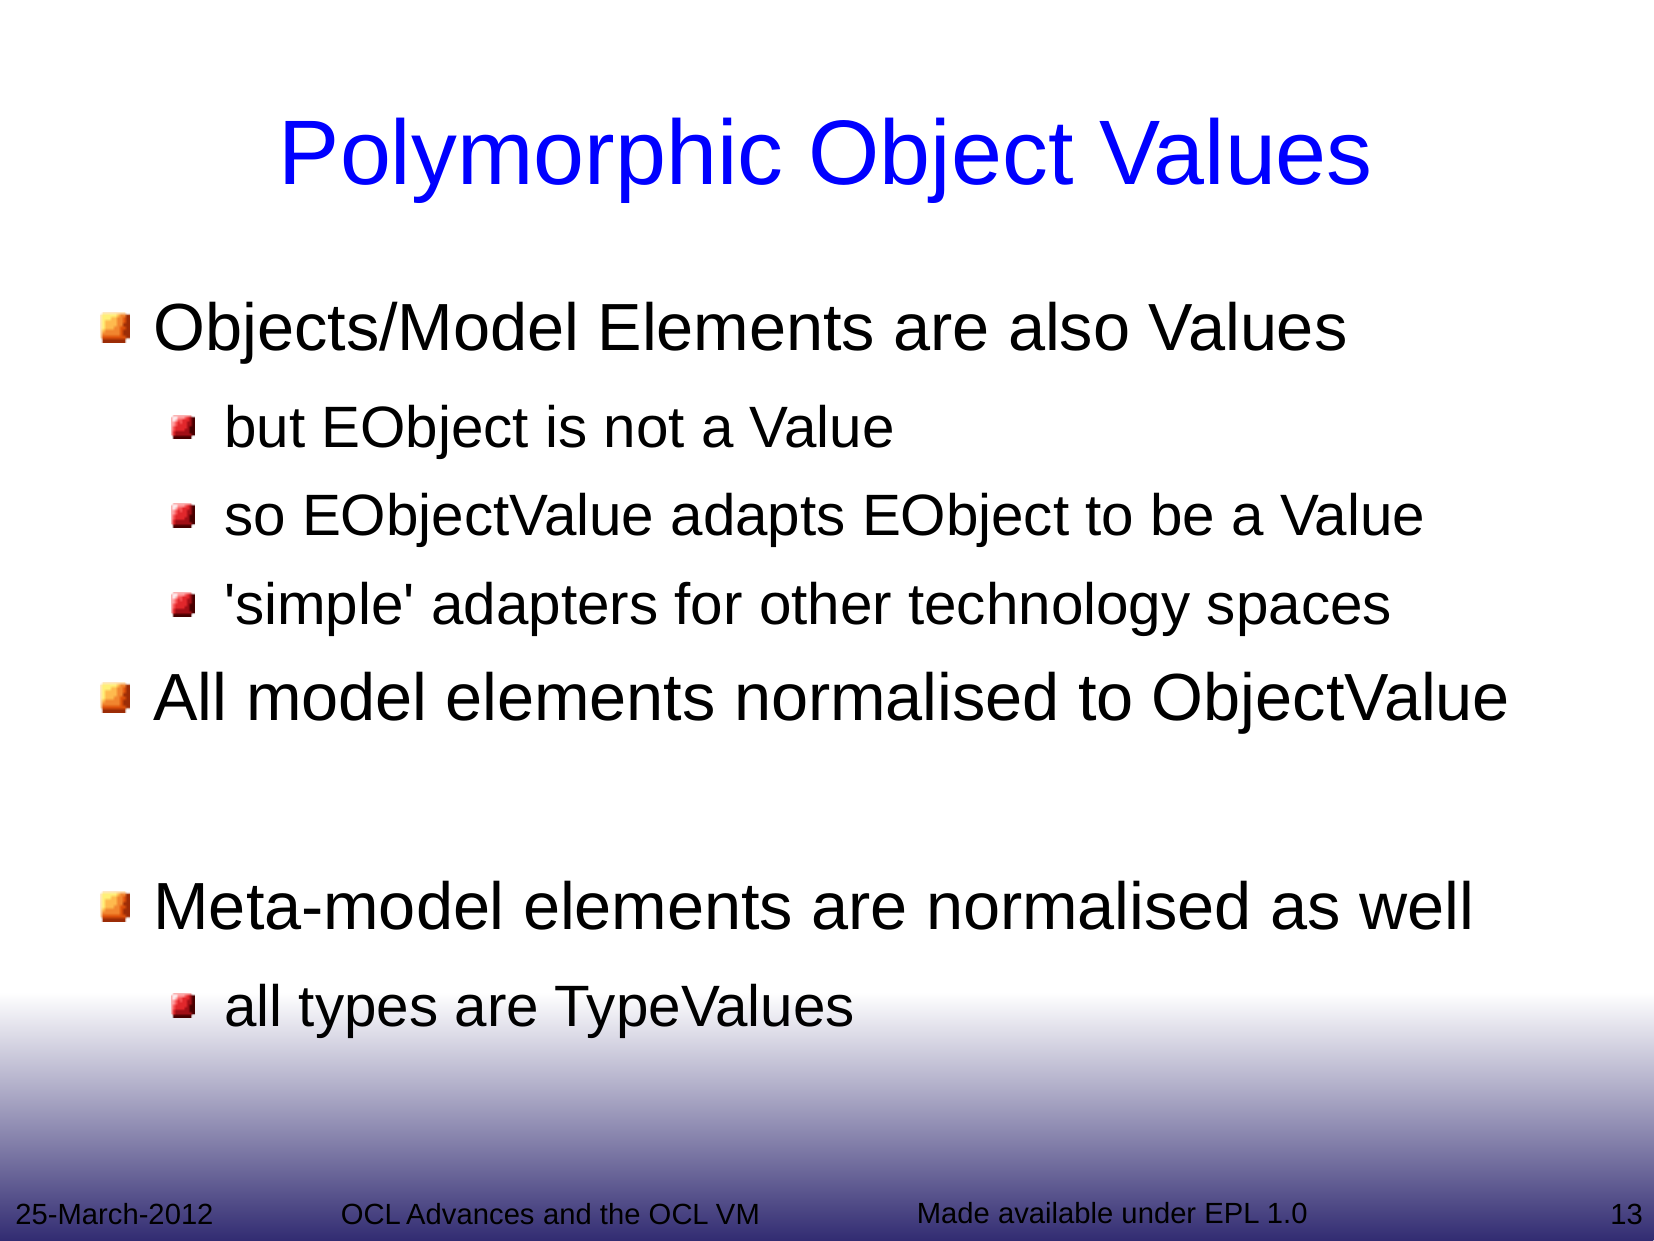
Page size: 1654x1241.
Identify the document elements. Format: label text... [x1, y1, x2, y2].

list Objects/Model Elements are also Values but EObject is not a Value so EObjectValue adapts EObject to be a Value 'simple' adapters for other technology spaces All model elements normalised to ObjectValue Meta-model elements are normalised as well all types are TypeValues [82, 290, 1571, 1109]
title Polymorphic Object Values [82, 49, 1571, 257]
